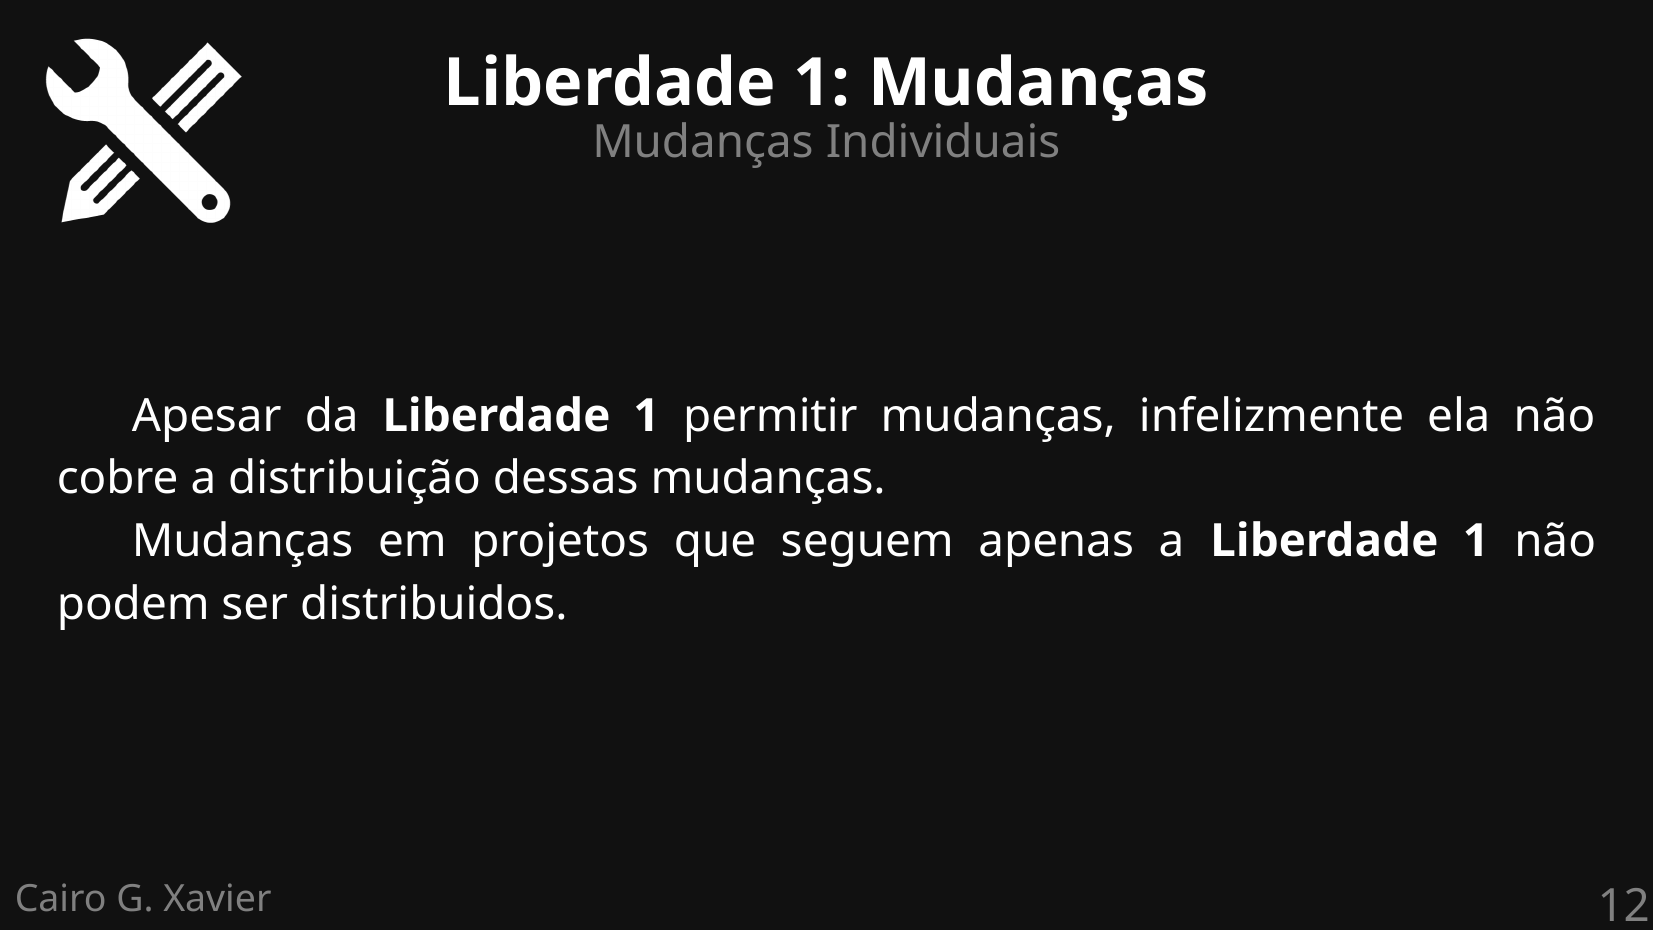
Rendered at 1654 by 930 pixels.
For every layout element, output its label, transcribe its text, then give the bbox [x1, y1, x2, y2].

text_box <number> [1425, 865, 1651, 930]
text_box Mudanças Individuais [251, 97, 1571, 182]
text_box Apesar da Liberdade 1 permitir mudanças, infelizmente ela não cobre a distribuição dessas mudanças. Mudanças em projetos que seguem apenas a Liberdade 1 não podem ser distribuidos. [42, 375, 1611, 788]
text_box Cairo G. Xavier [0, 867, 311, 930]
picture [36, 31, 251, 228]
text_box Liberdade 1: Mudanças [251, 37, 1571, 97]
